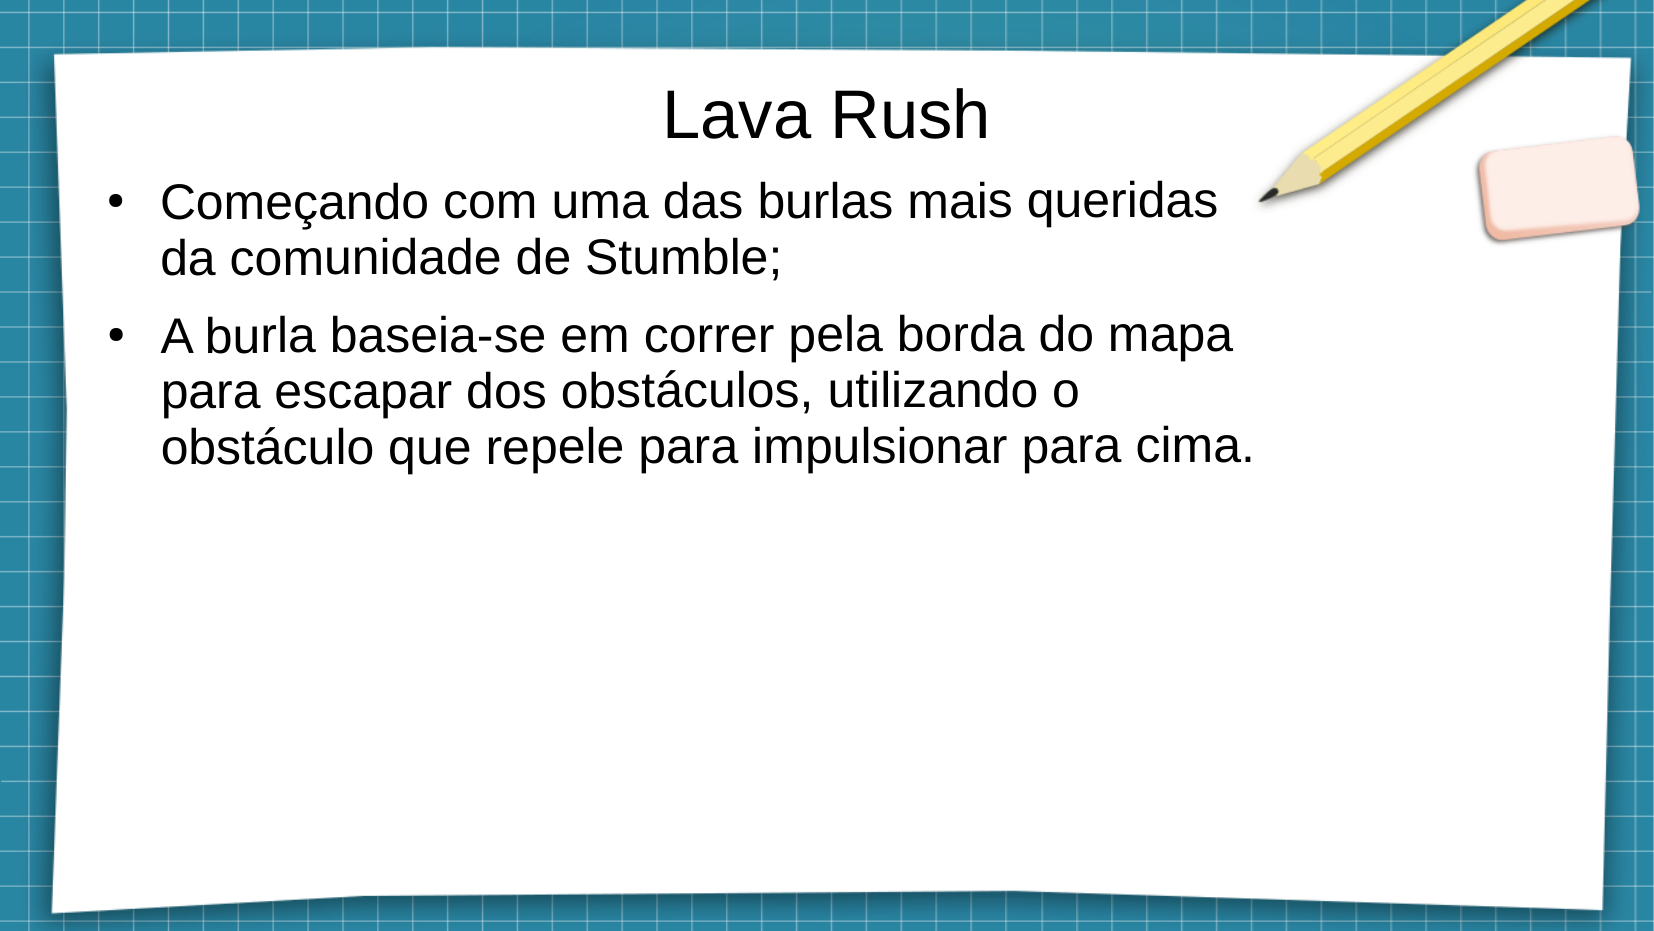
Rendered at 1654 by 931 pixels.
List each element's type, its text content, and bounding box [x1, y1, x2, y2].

title Lava Rush [82, 37, 1571, 193]
list Começando com uma das burlas mais queridas da comunidade de Stumble; A burla baseia-se em correr pela borda do mapa para escapar dos obstáculos, utilizando o obstáculo que repele para impulsionar para cima. [89, 170, 1271, 534]
picture [0, 0, 1654, 931]
